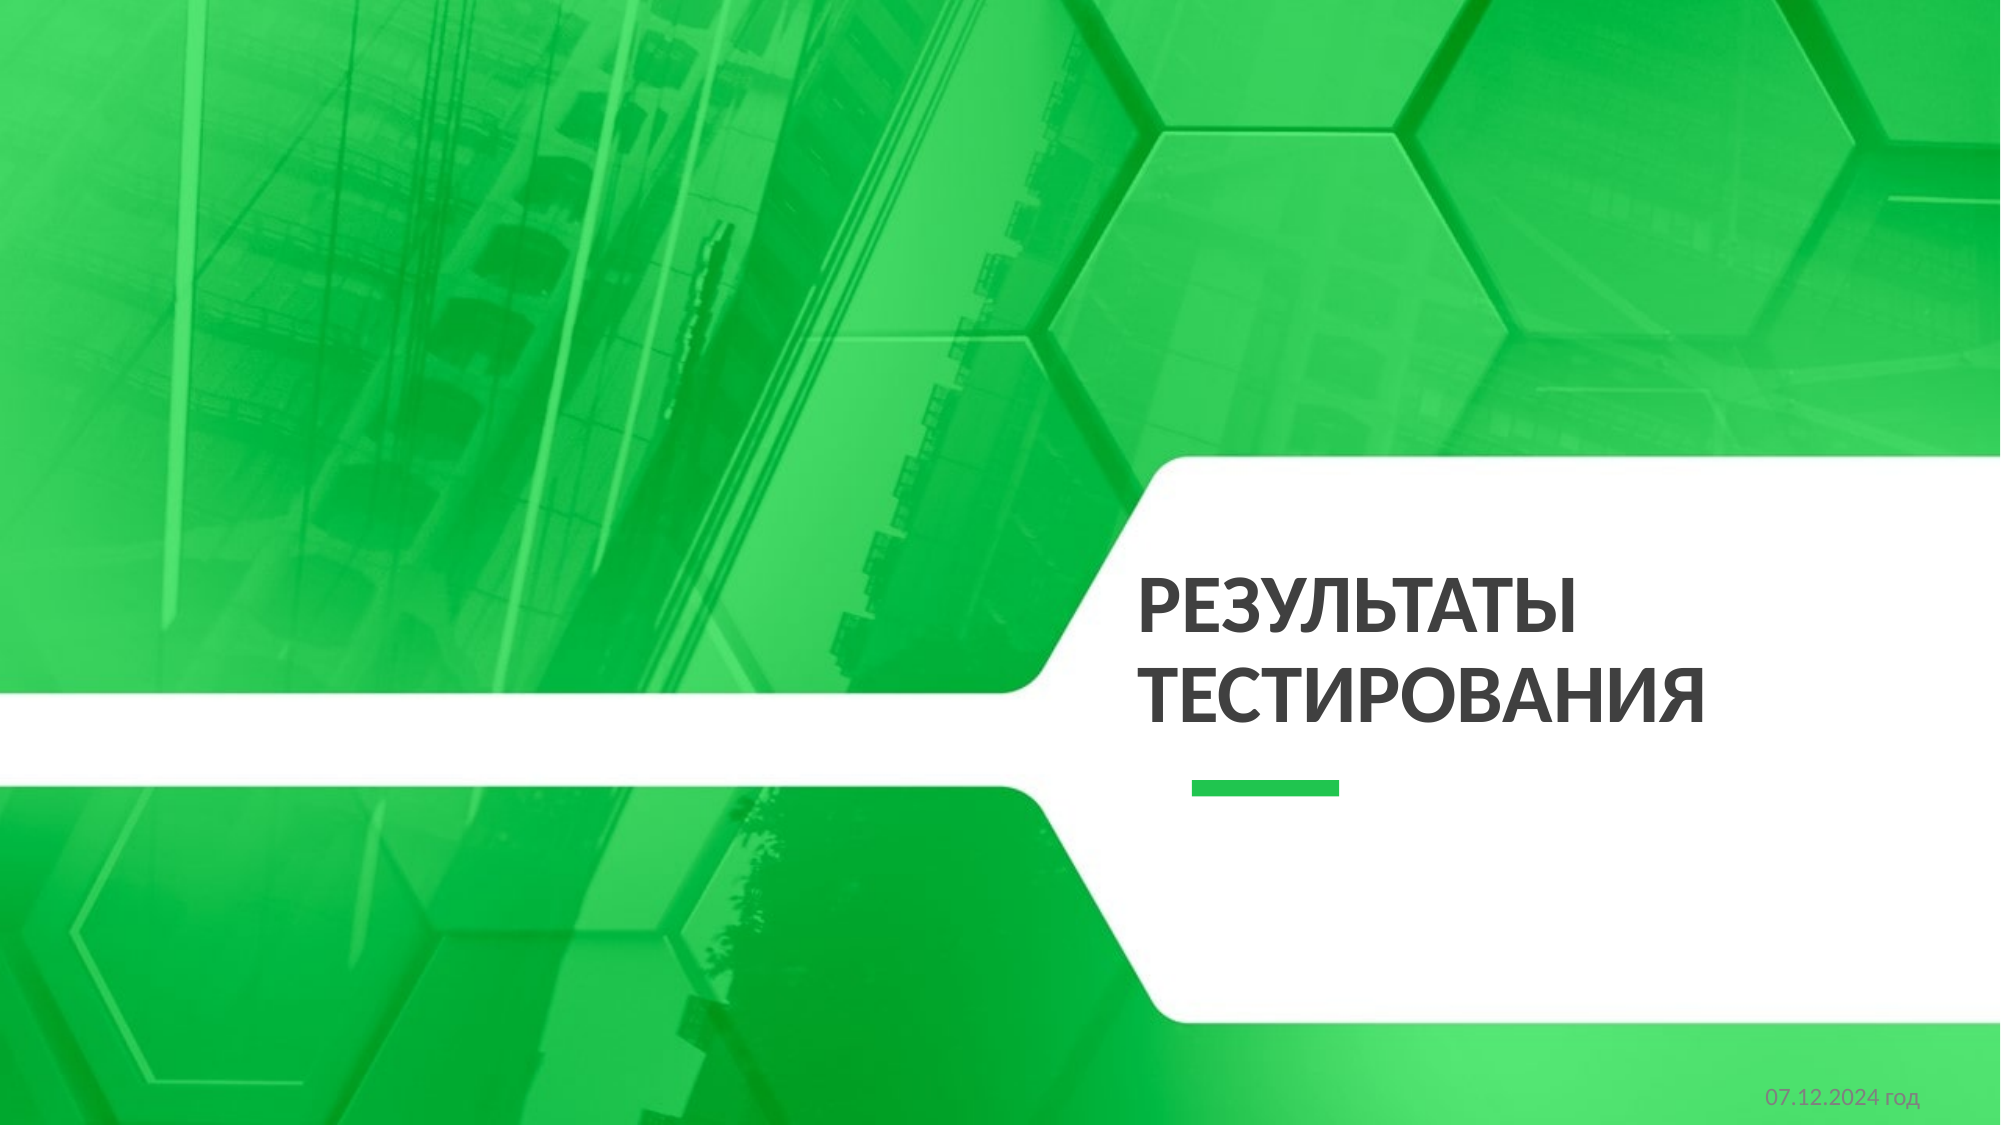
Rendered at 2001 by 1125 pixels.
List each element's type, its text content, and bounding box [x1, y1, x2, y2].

title Результаты тестирования [1122, 468, 2000, 749]
picture [0, 0, 2001, 1125]
text_box 07.12.2024 год [1750, 1065, 2000, 1125]
